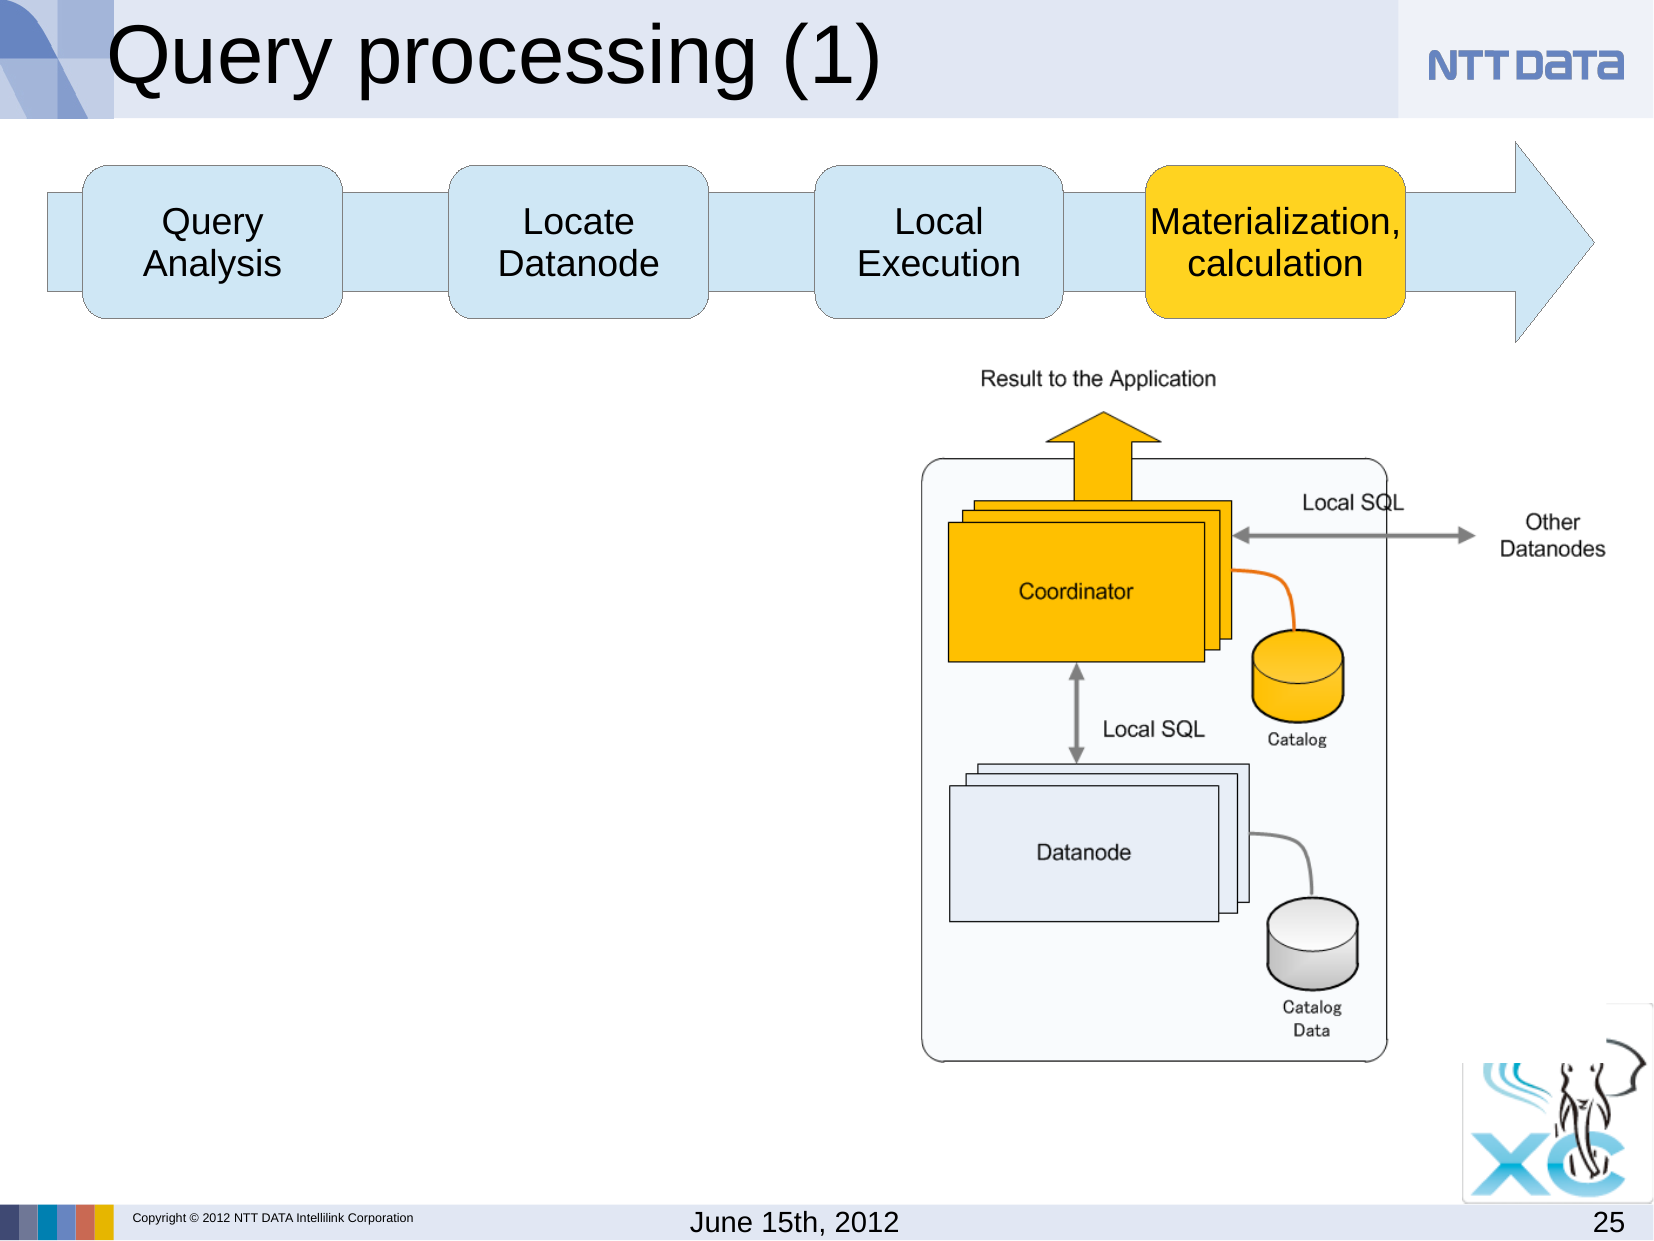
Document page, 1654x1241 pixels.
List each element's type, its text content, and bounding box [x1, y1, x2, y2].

text_box Query Analysis [82, 165, 343, 319]
picture [921, 363, 1654, 1204]
text_box [1406, 141, 1595, 343]
picture [0, 0, 114, 119]
text_box [343, 192, 448, 292]
picture [1429, 50, 1624, 80]
text_box Locate Datanode [448, 165, 709, 319]
text_box [47, 192, 82, 292]
text_box [709, 192, 814, 292]
title Query processing (1) [106, 7, 1399, 101]
text_box [1064, 192, 1145, 292]
text_box Materialization, calculation [1145, 165, 1406, 319]
text_box Local Execution [814, 165, 1064, 319]
